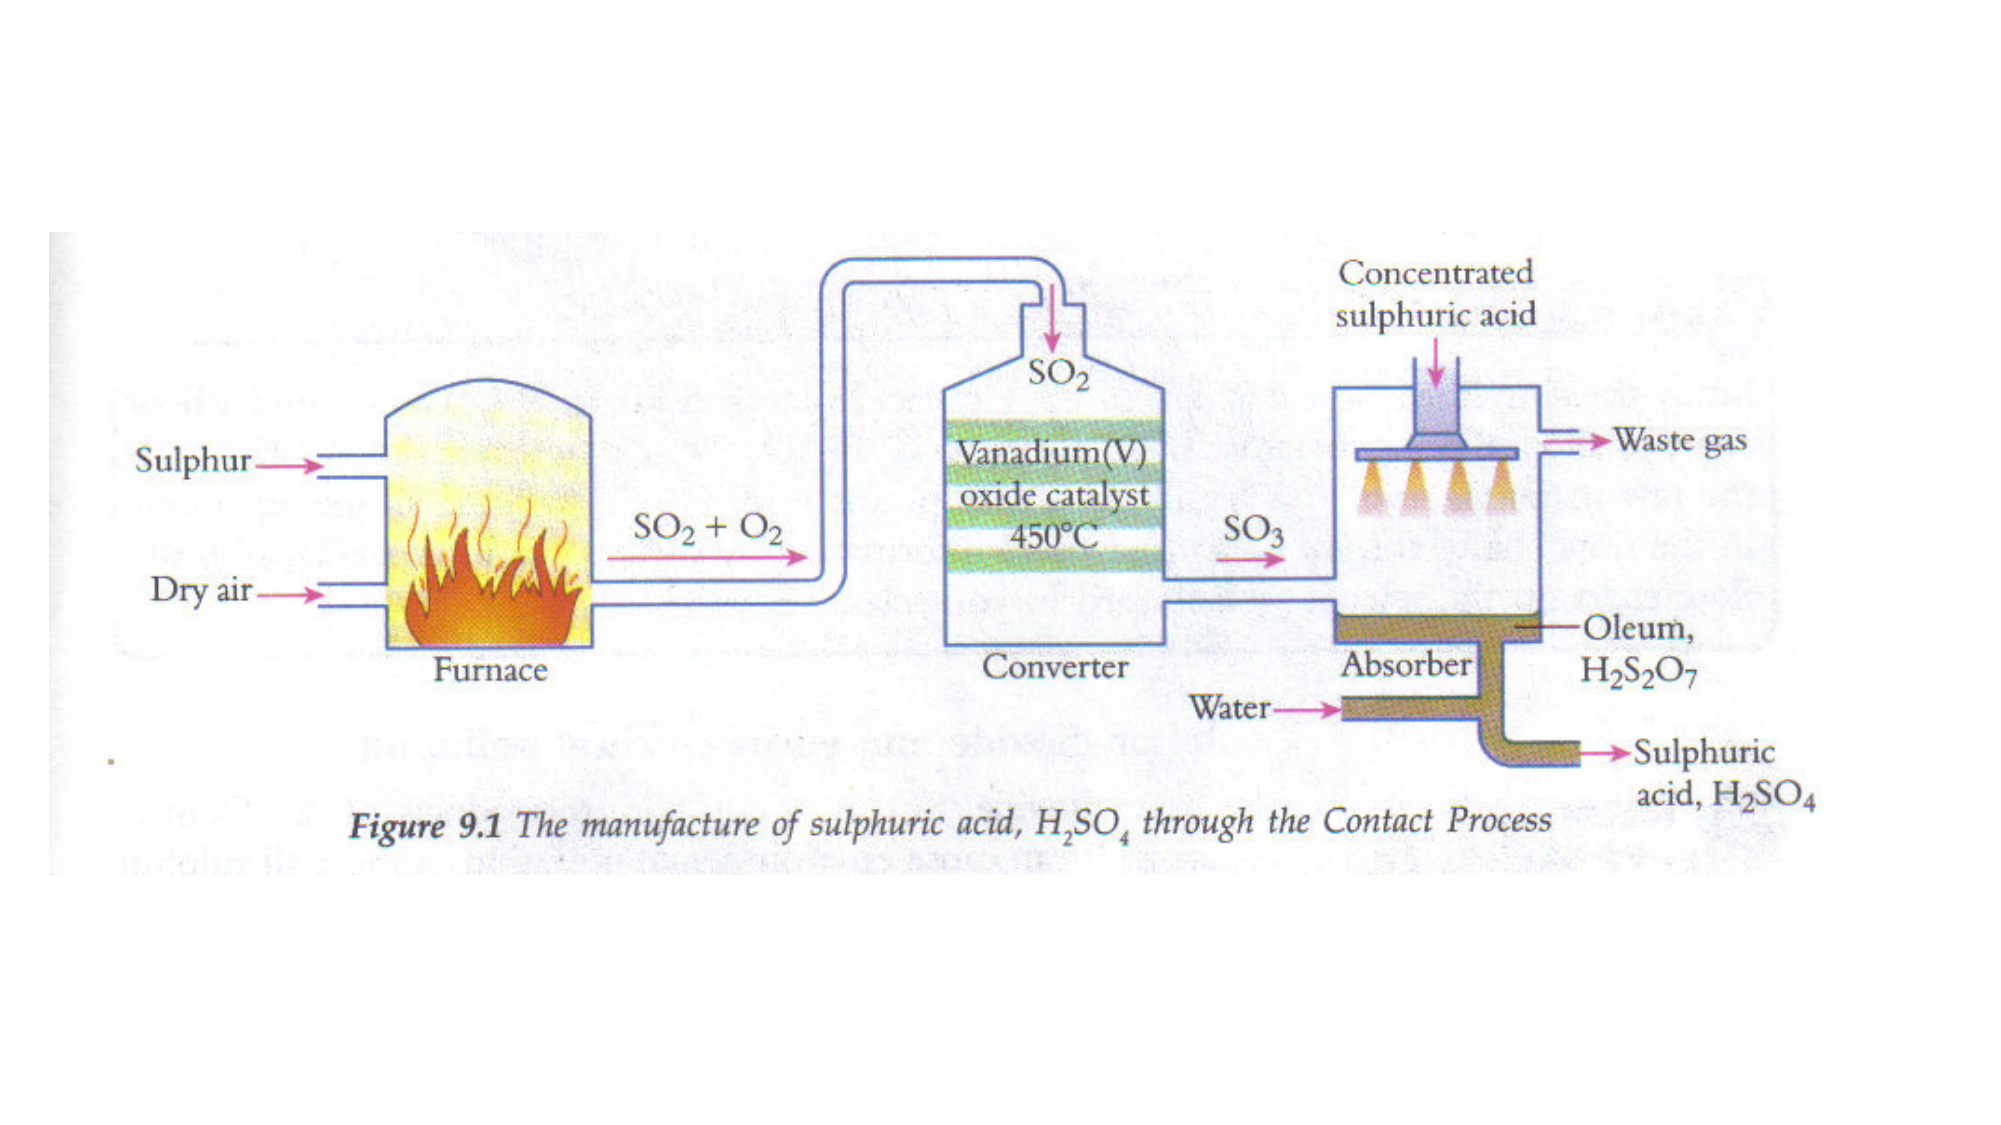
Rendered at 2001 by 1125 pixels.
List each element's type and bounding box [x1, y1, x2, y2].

picture [49, 232, 1898, 875]
